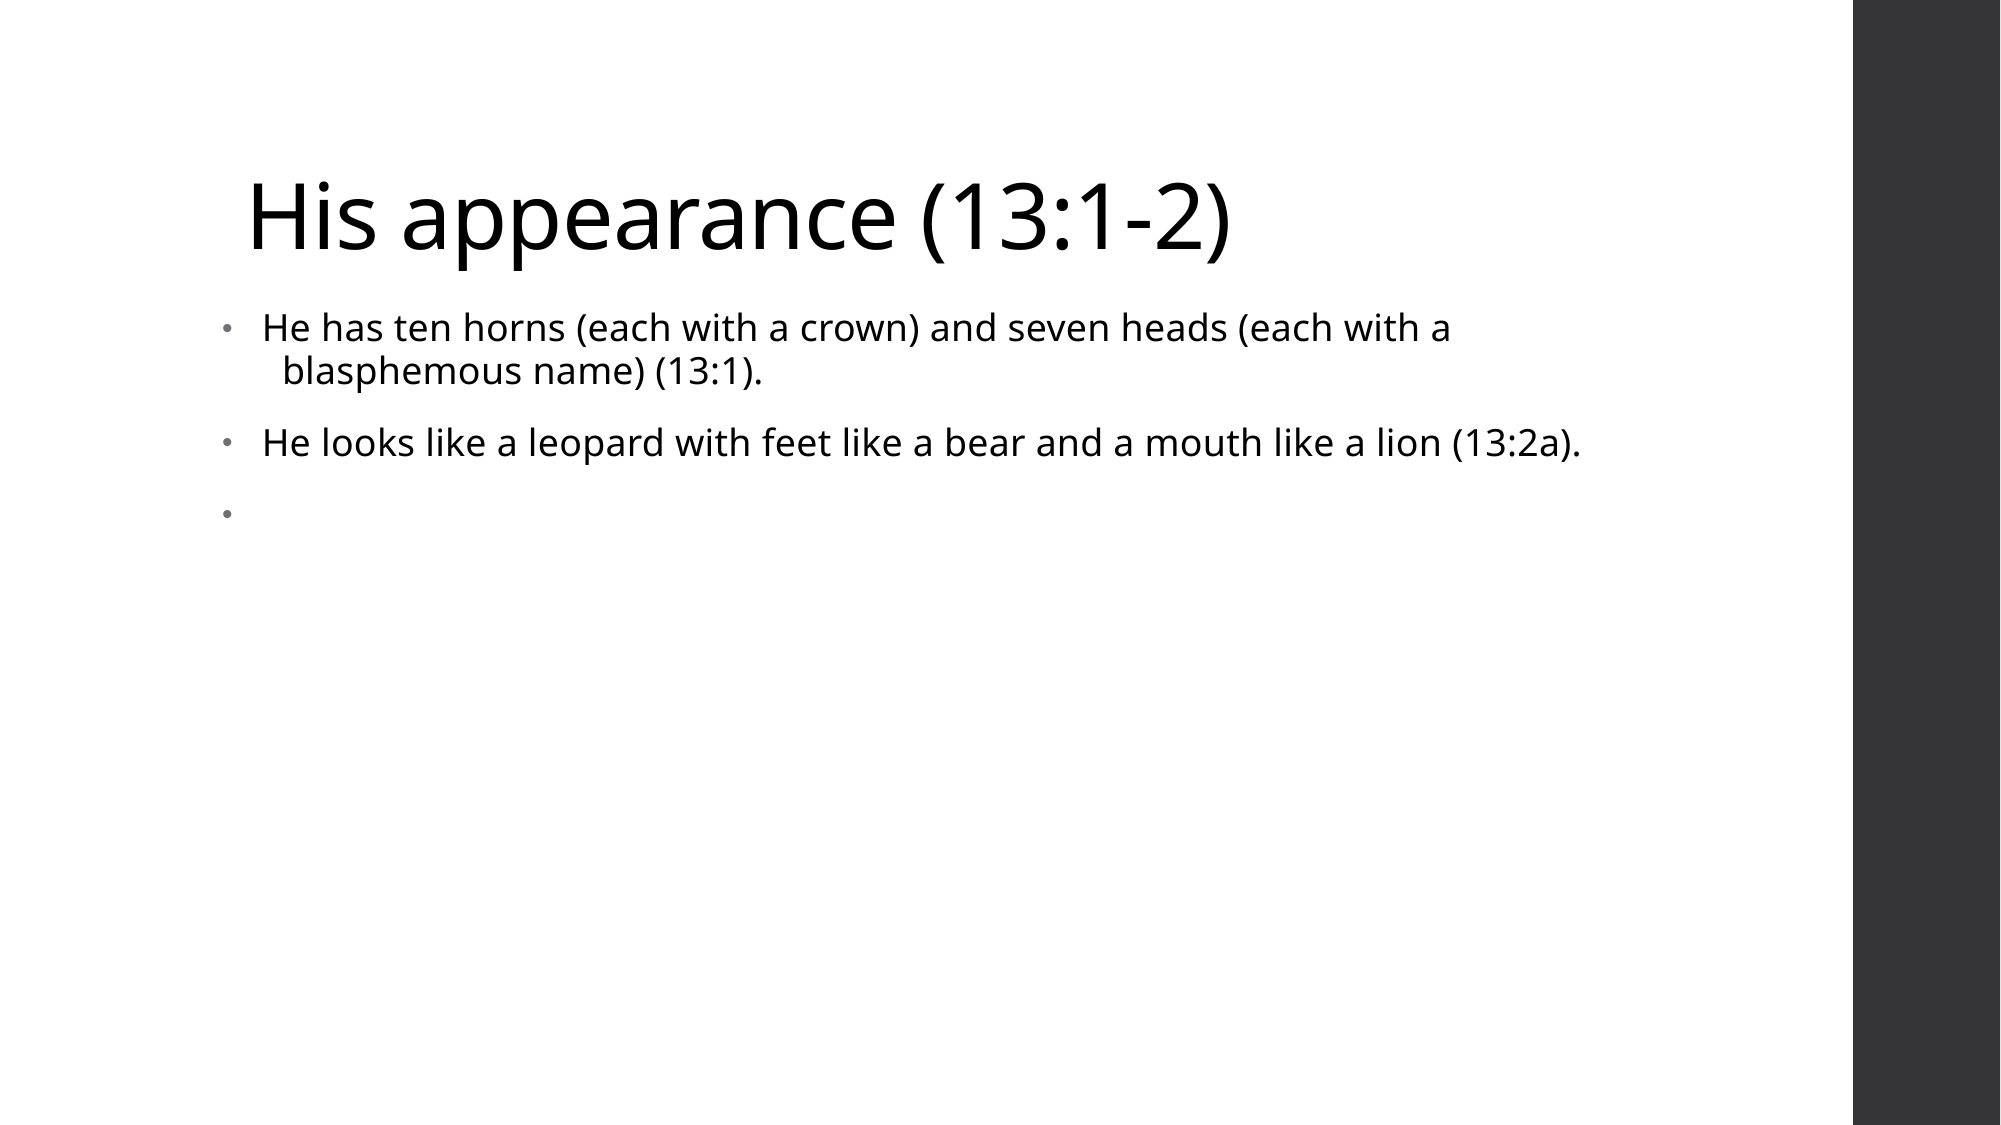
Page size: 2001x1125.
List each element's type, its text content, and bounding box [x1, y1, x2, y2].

list He has ten horns (each with a crown) and seven heads (each with a blasphemous name) (13:1). He looks like a leopard with feet like a bear and a mouth like a lion (13:2a). [206, 299, 1617, 1014]
title His appearance (13:1-2) [206, 60, 1797, 278]
